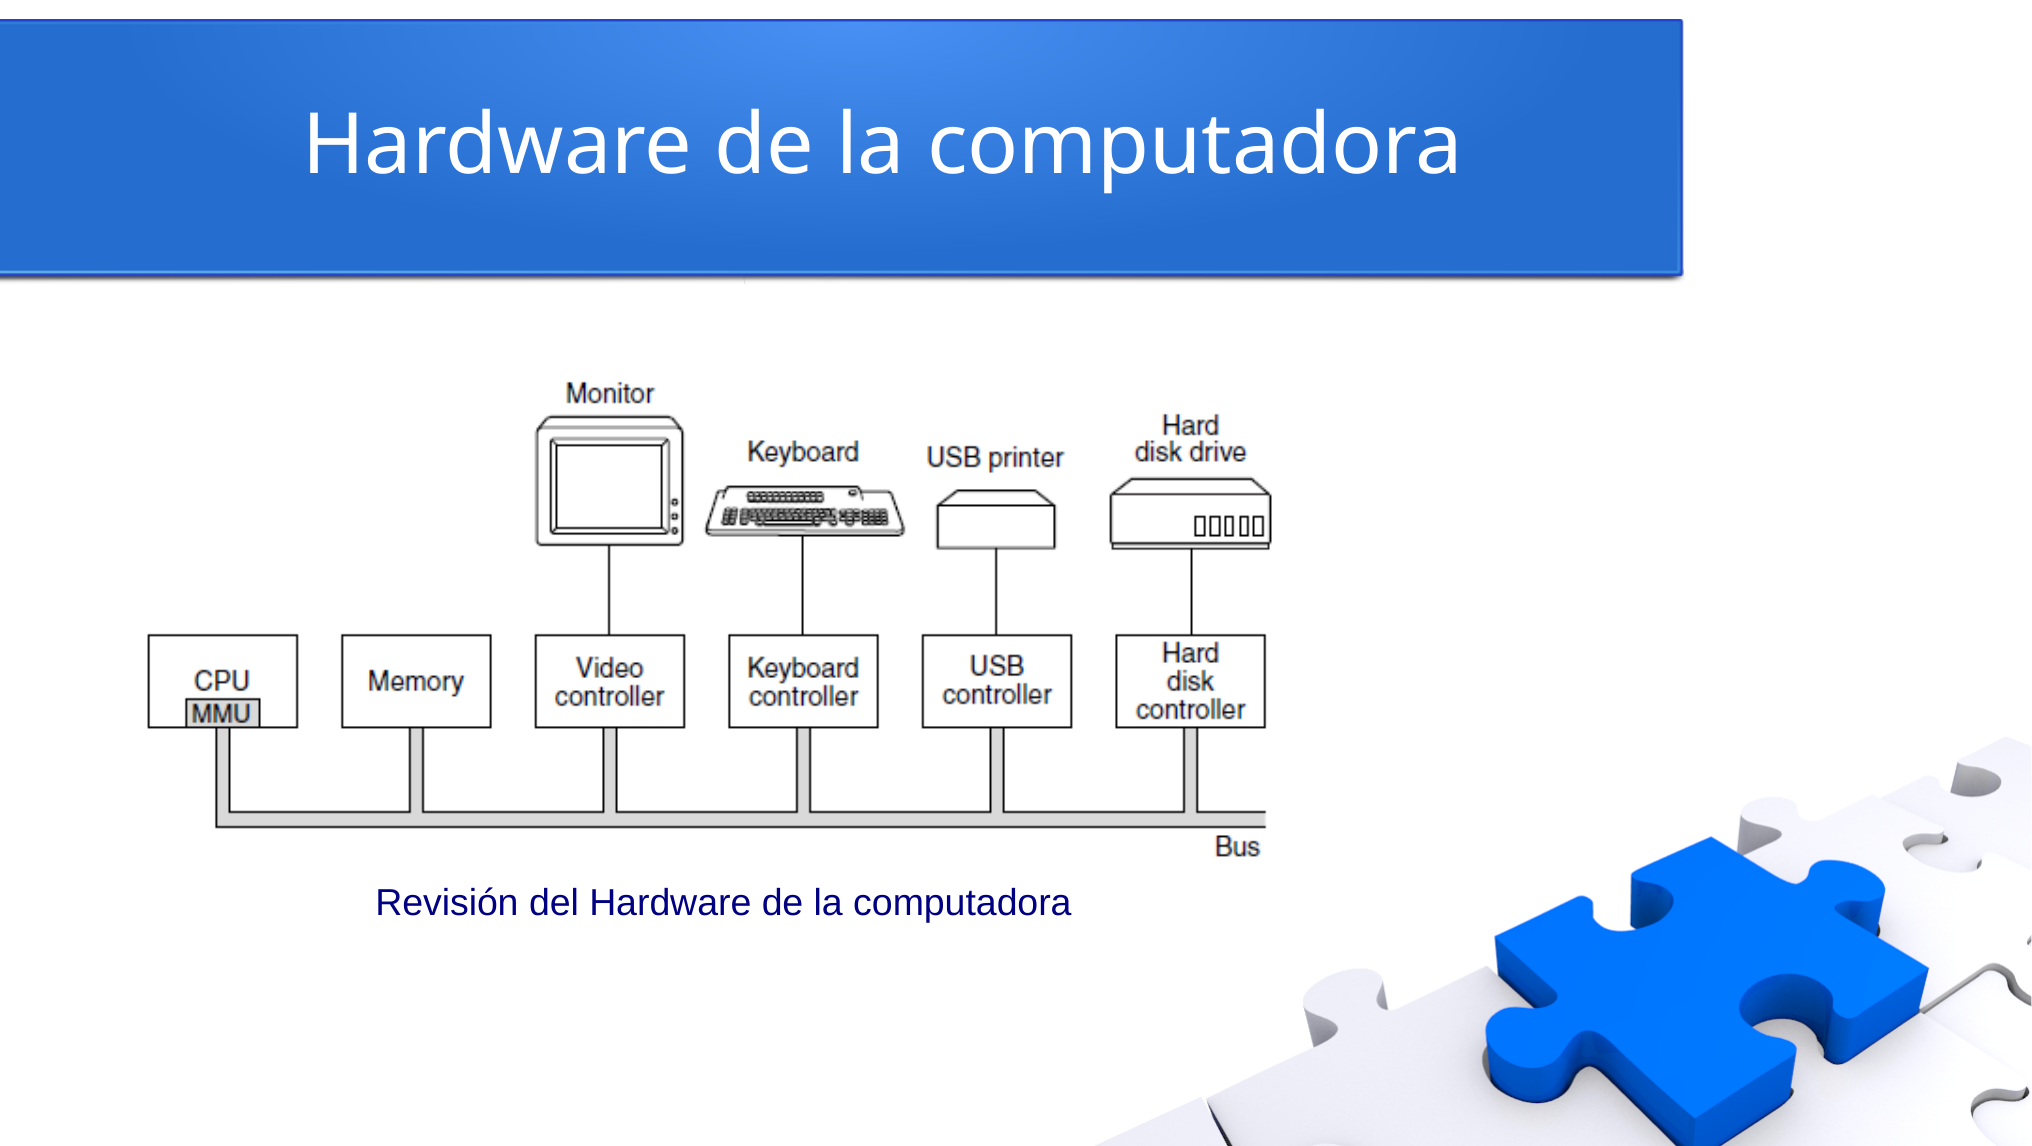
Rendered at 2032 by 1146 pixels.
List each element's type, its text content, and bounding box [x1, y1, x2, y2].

title Hardware de la computadora [101, 45, 1666, 237]
picture [120, 347, 2032, 1146]
picture [0, 19, 1689, 284]
text_box Revisión del Hardware de la computadora [360, 874, 1087, 931]
